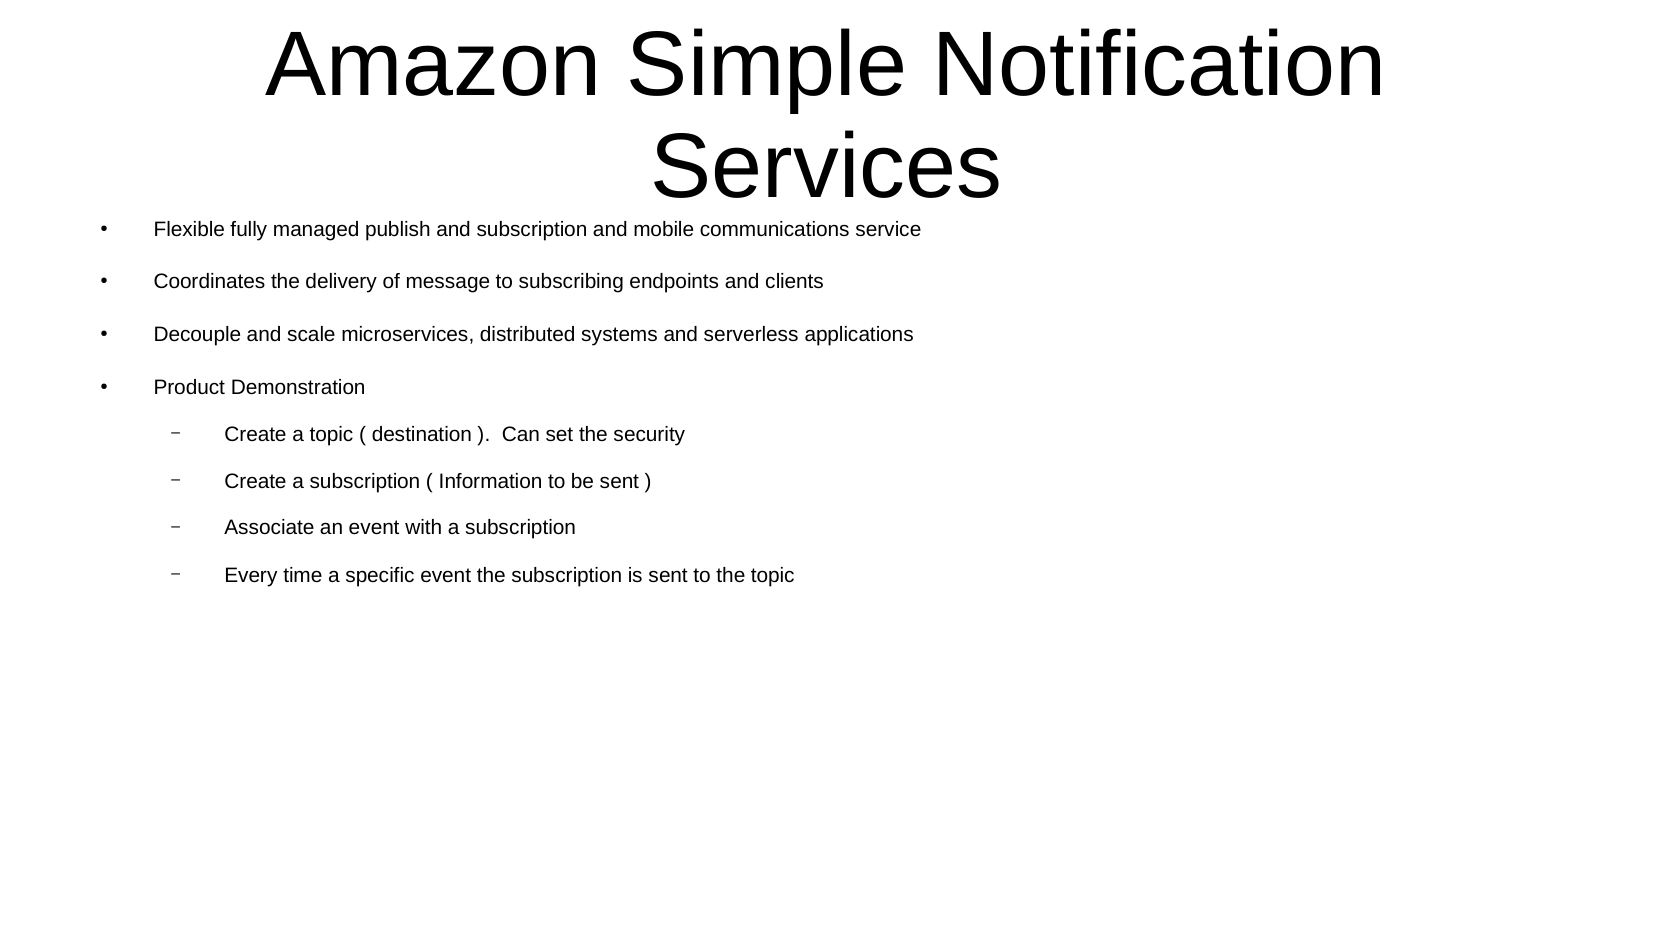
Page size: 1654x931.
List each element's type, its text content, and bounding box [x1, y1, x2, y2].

title Amazon Simple Notification Services [82, 12, 1571, 217]
list Flexible fully managed publish and subscription and mobile communications service Coordinates the delivery of message to subscribing endpoints and clients Decouple and scale microservices, distributed systems and serverless applications Product Demonstration Create a topic ( destination ). Can set the security Create a subscription ( Information to be sent ) Associate an event with a subscription Every time a specific event the subscription is sent to the topic [82, 217, 1621, 916]
